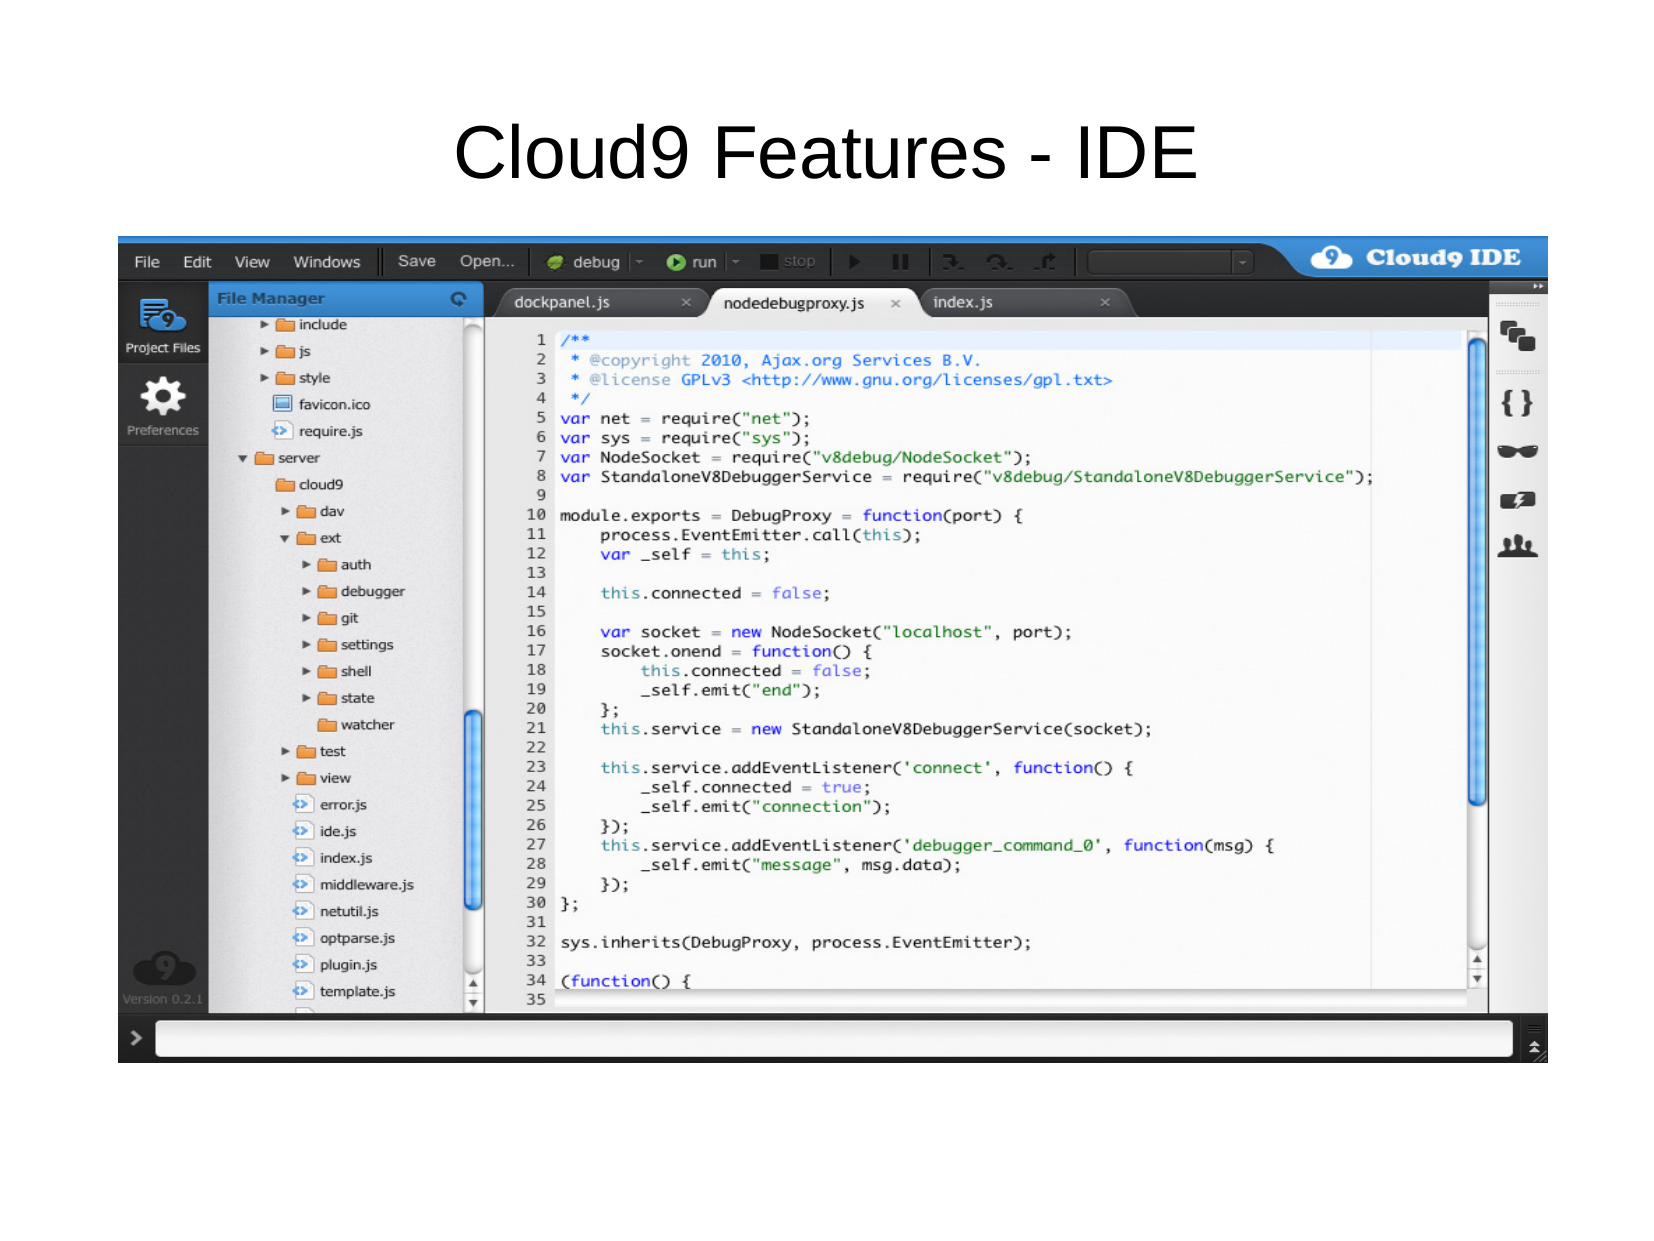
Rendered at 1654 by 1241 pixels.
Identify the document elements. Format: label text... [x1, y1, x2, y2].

picture [118, 236, 1548, 1063]
title Cloud9 Features - IDE [82, 49, 1571, 257]
